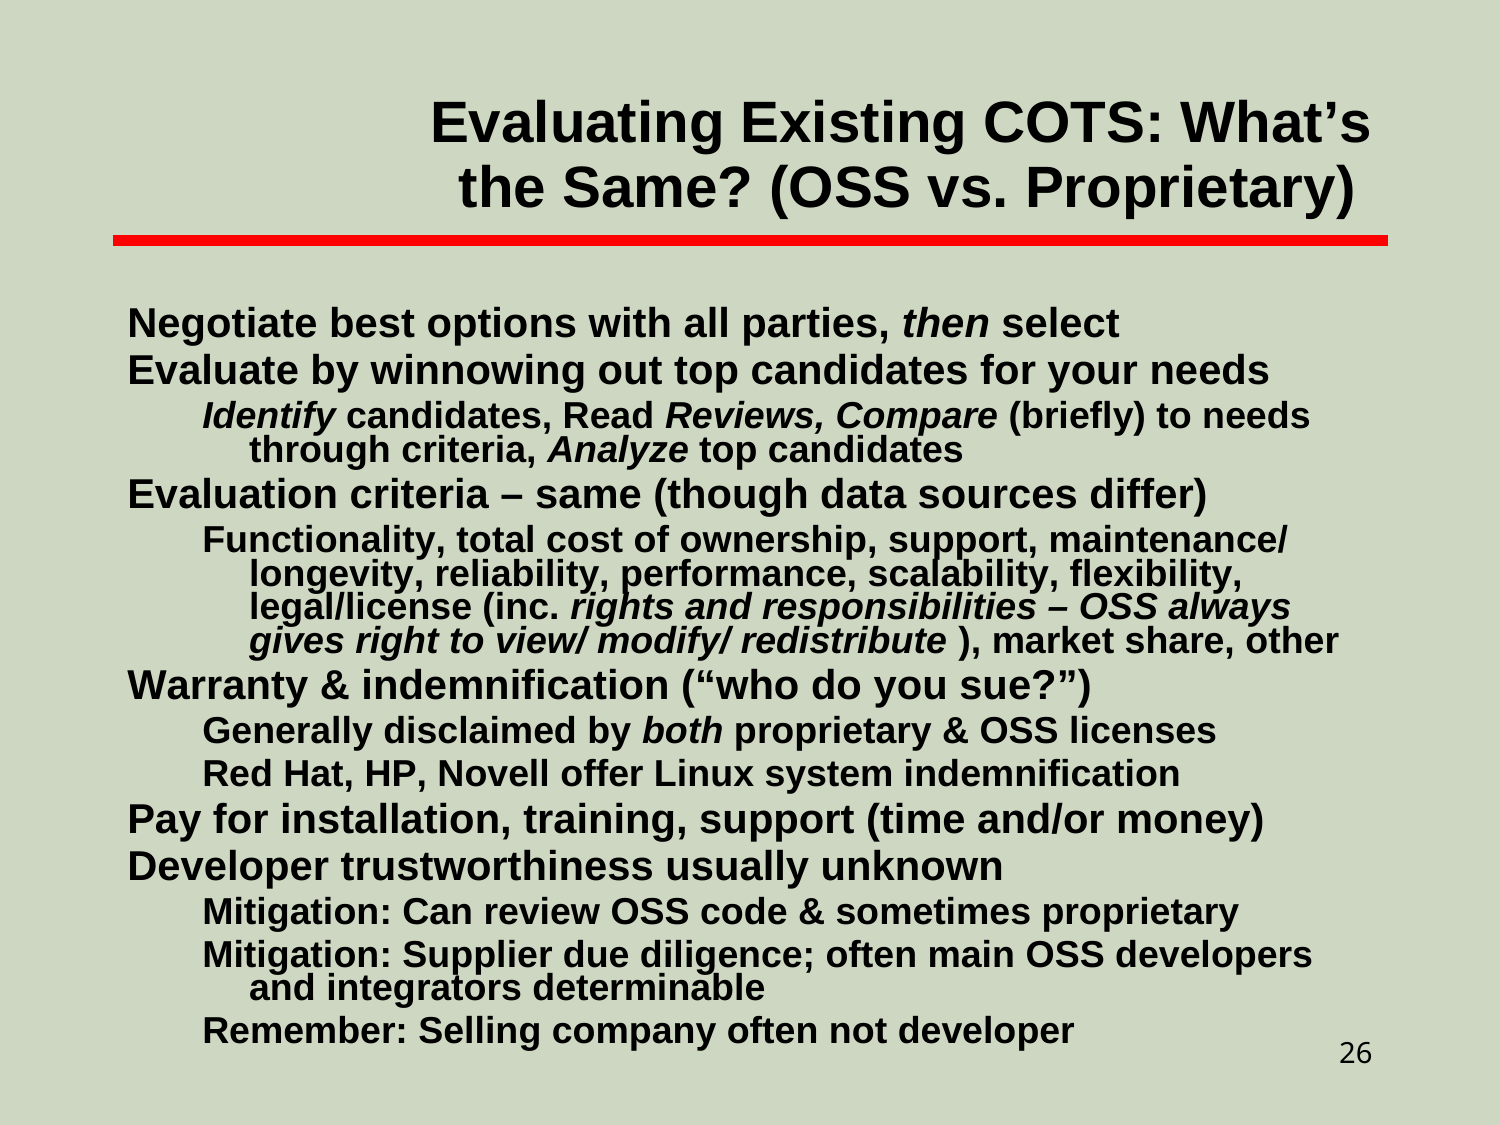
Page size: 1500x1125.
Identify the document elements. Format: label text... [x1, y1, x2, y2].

list Negotiate best options with all parties, then select Evaluate by winnowing out top candidates for your needs Identify candidates, Read Reviews, Compare (briefly) to needs through criteria, Analyze top candidates Evaluation criteria – same (though data sources differ) Functionality, total cost of ownership, support, maintenance/ longevity, reliability, performance, scalability, flexibility, legal/license (inc. rights and responsibilities – OSS always gives right to view/ modify/ redistribute ), market share, other Warranty & indemnification (“who do you sue?”) Generally disclaimed by both proprietary & OSS licenses Red Hat, HP, Novell offer Linux system indemnification Pay for installation, training, support (time and/or money) Developer trustworthiness usually unknown Mitigation: Can review OSS code & sometimes proprietary Mitigation: Supplier due diligence; often main OSS developers and integrators determinable Remember: Selling company often not developer [112, 299, 1388, 1077]
title Evaluating Existing COTS: What’s the Same? (OSS vs. Proprietary) [337, 81, 1388, 228]
